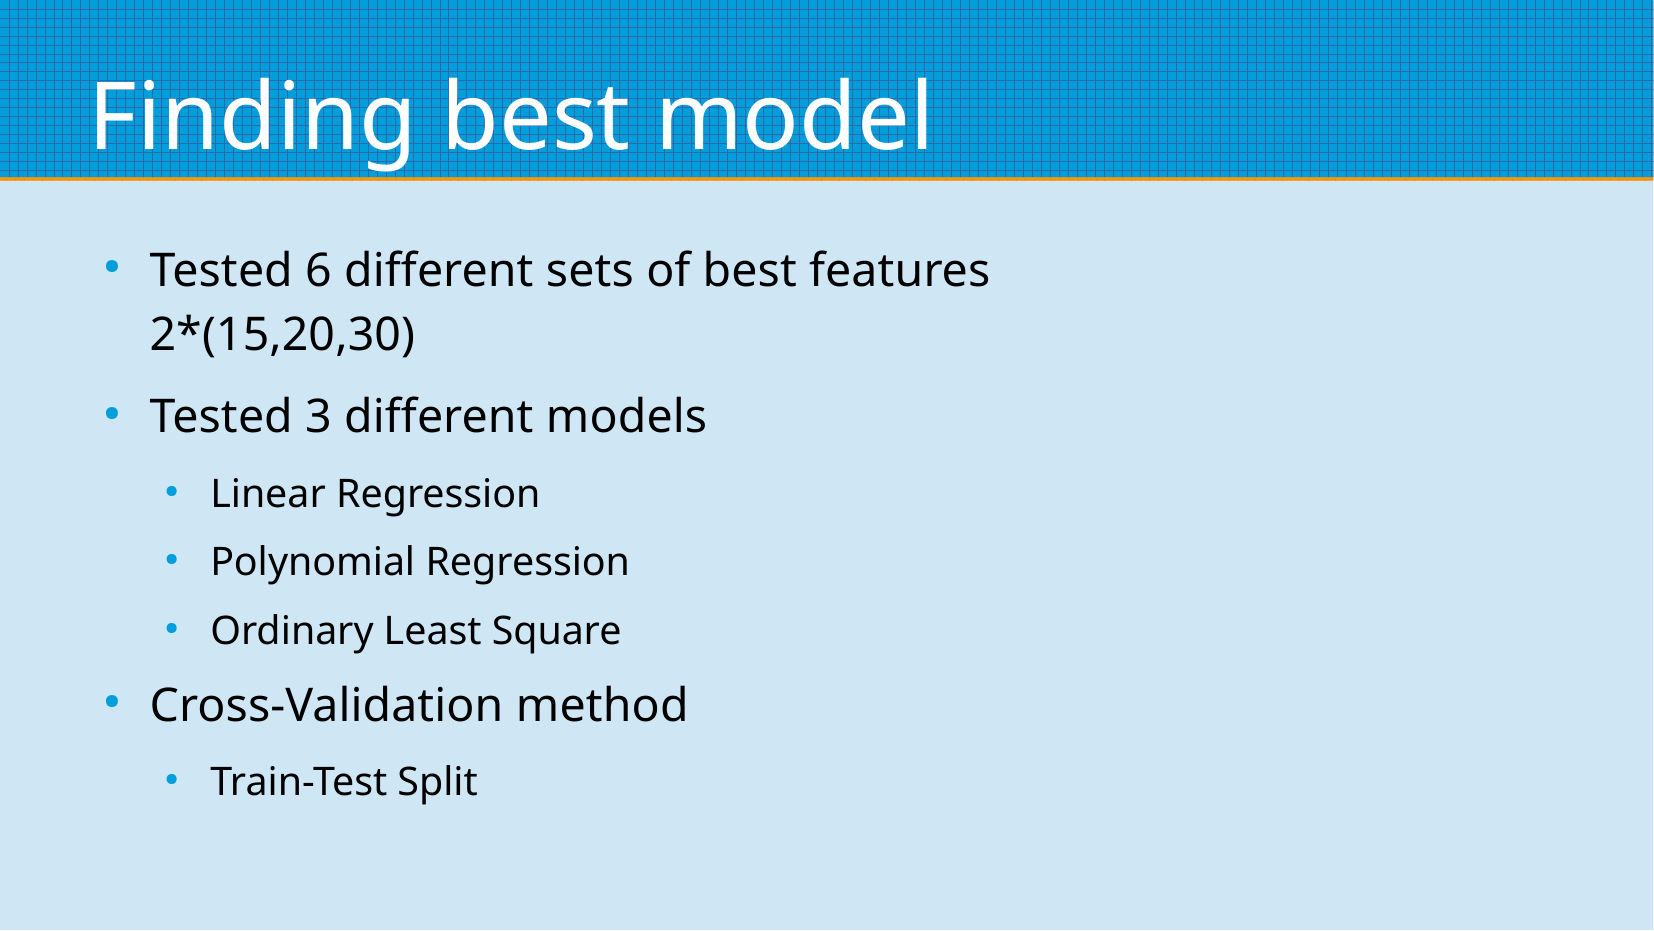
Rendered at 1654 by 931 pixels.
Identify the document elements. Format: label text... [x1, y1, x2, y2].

list Tested 6 different sets of best features 2*(15,20,30) Tested 3 different models Linear Regression Polynomial Regression Ordinary Least Square Cross-Validation method Train-Test Split [88, 236, 1163, 813]
title Finding best model [88, 14, 1565, 178]
